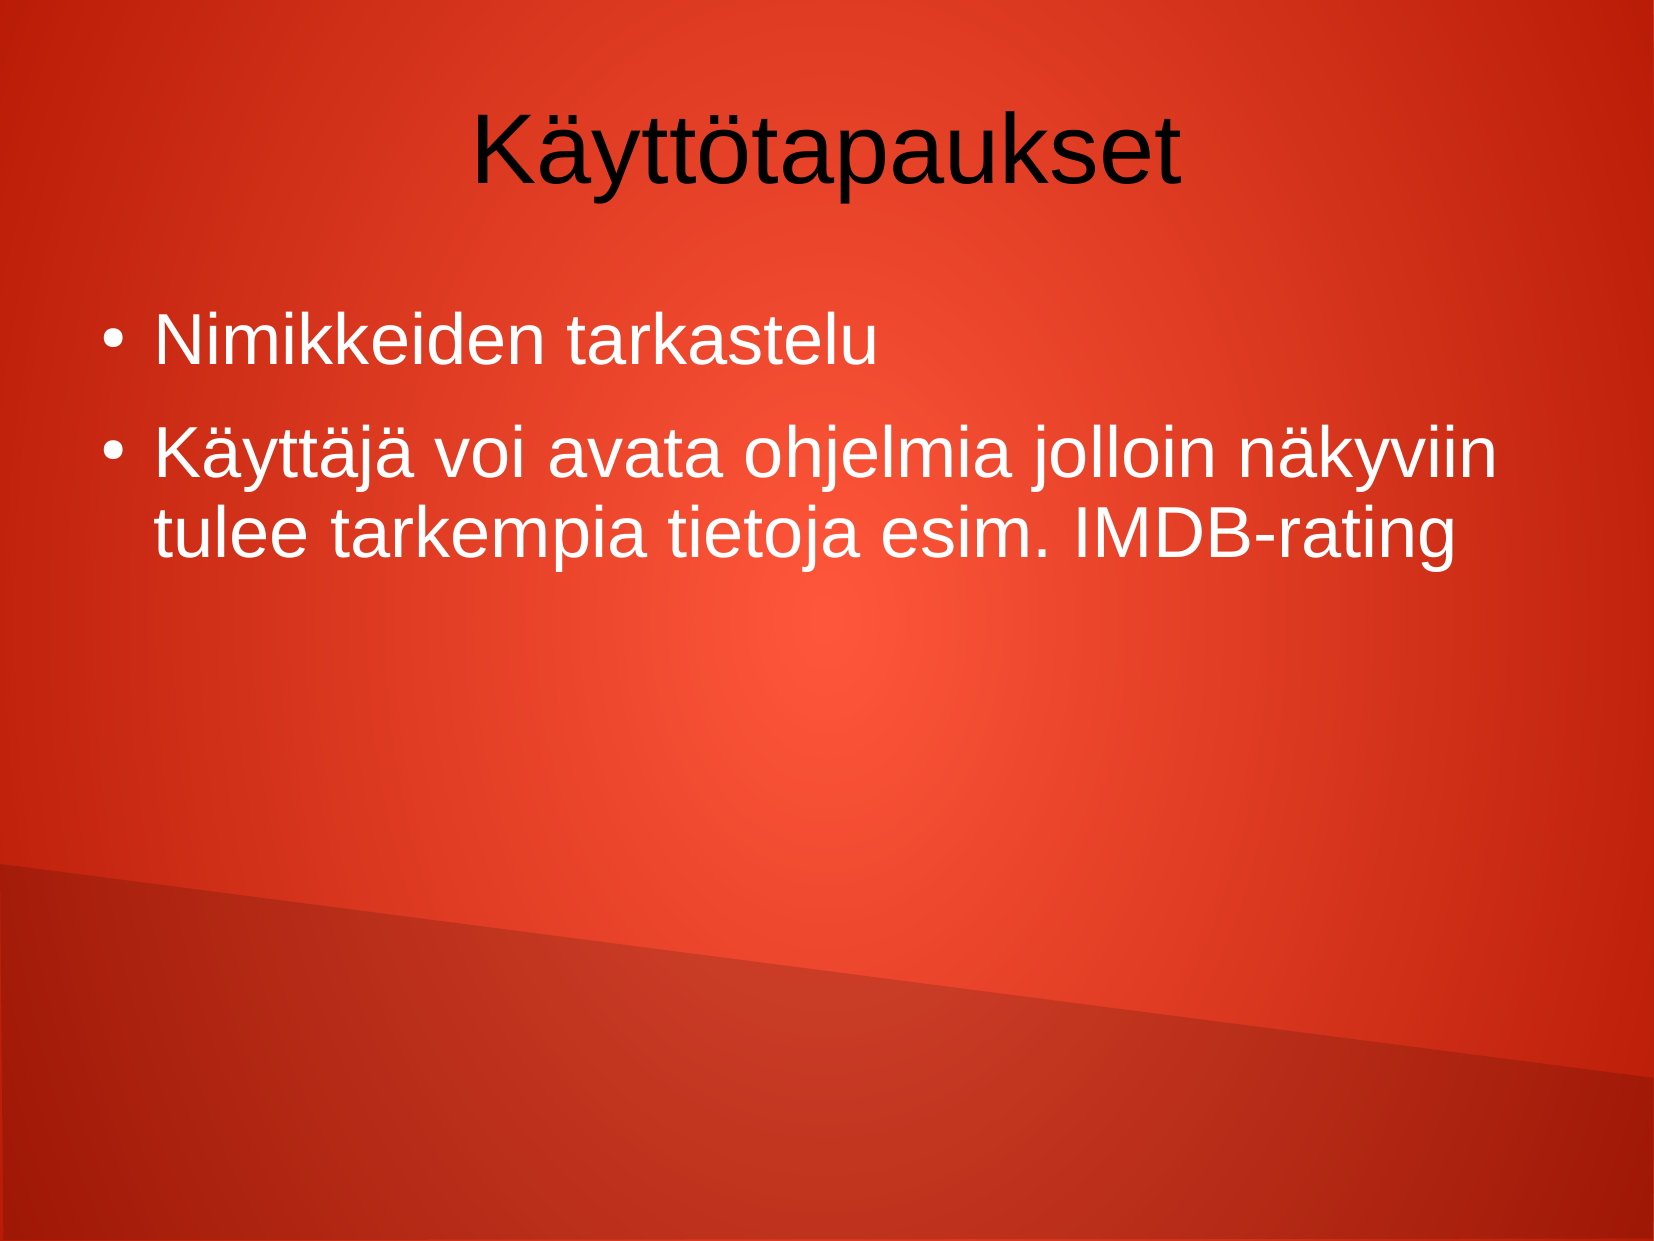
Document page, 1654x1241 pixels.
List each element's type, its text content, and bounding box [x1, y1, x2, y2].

title Käyttötapaukset [82, 47, 1571, 252]
list Nimikkeiden tarkastelu Käyttäjä voi avata ohjelmia jolloin näkyviin tulee tarkempia tietoja esim. IMDB-rating [82, 299, 1571, 1019]
